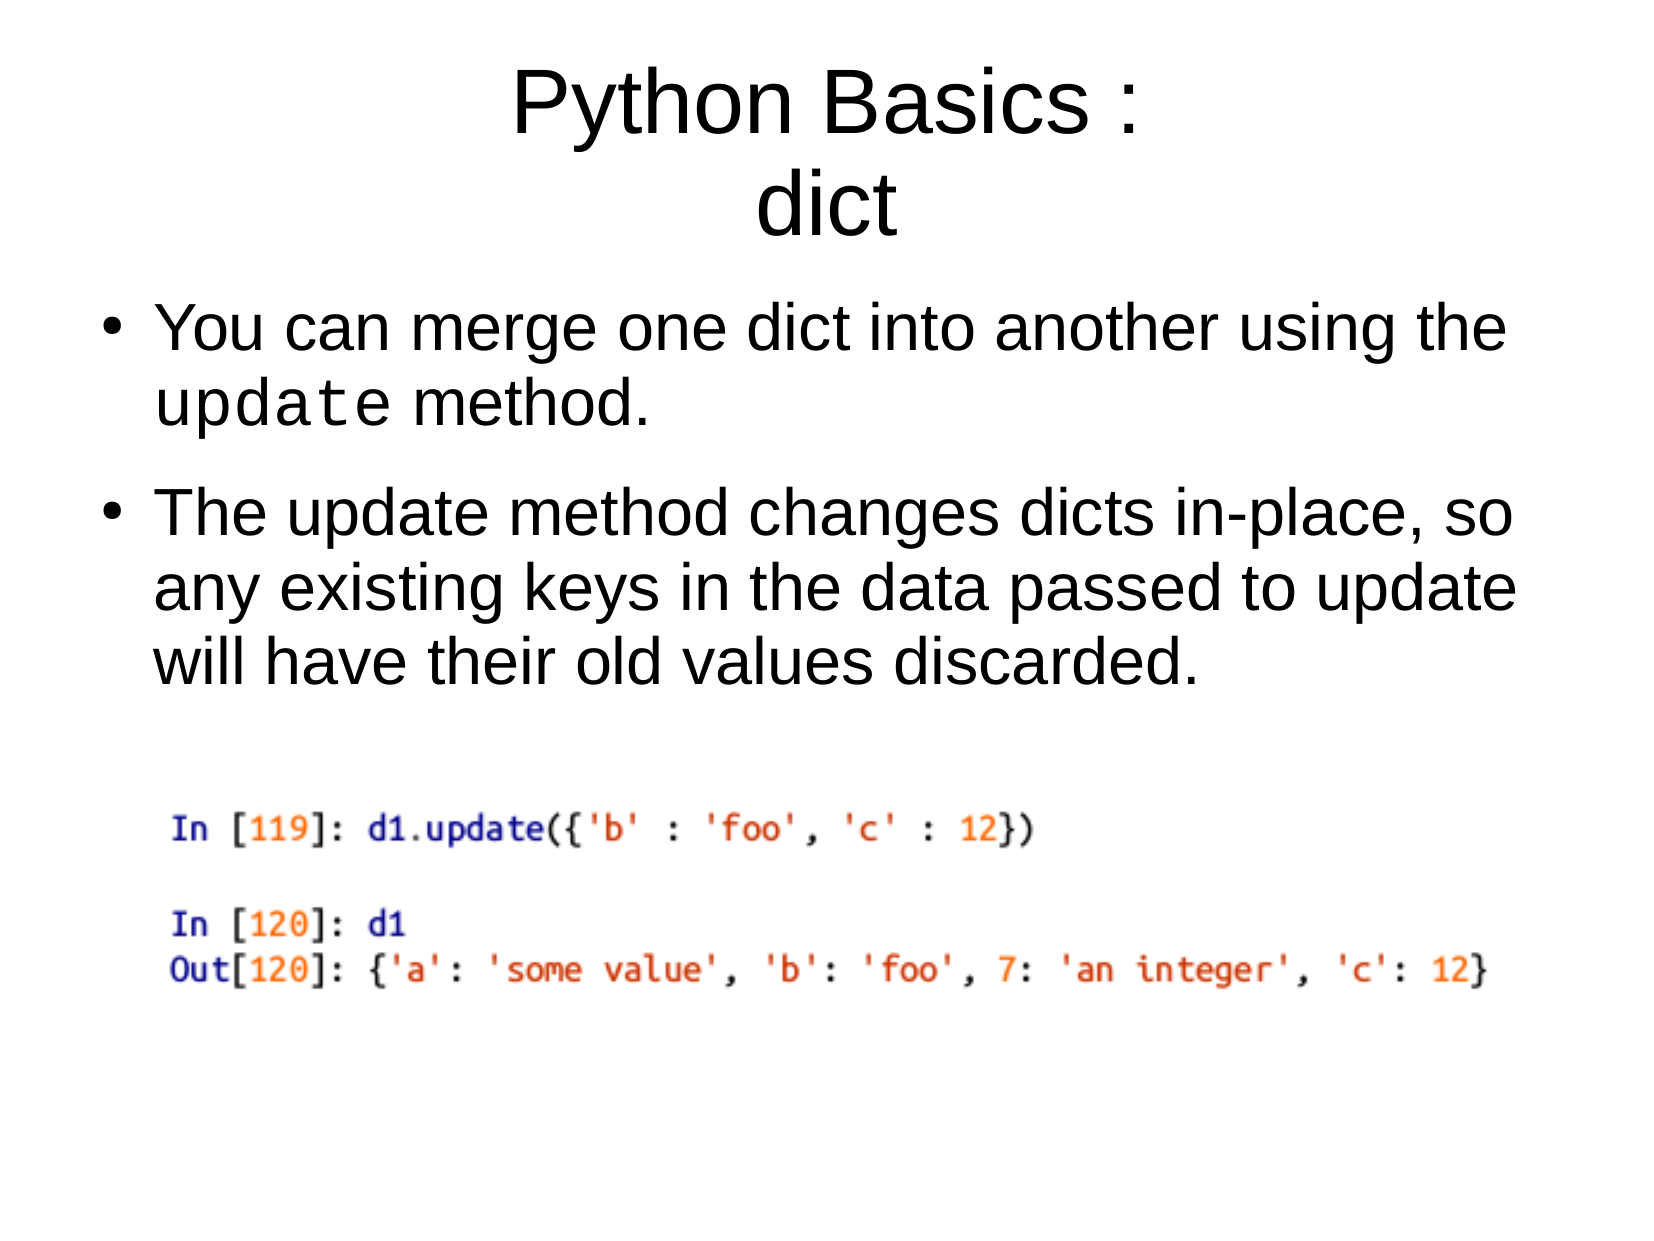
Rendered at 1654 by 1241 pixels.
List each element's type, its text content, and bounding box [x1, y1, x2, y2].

title Python Basics : dict [82, 49, 1571, 257]
list You can merge one dict into another using the update method. The update method changes dicts in-place, so any existing keys in the data passed to update will have their old values discarded. [82, 290, 1571, 1010]
picture [166, 803, 1527, 1006]
